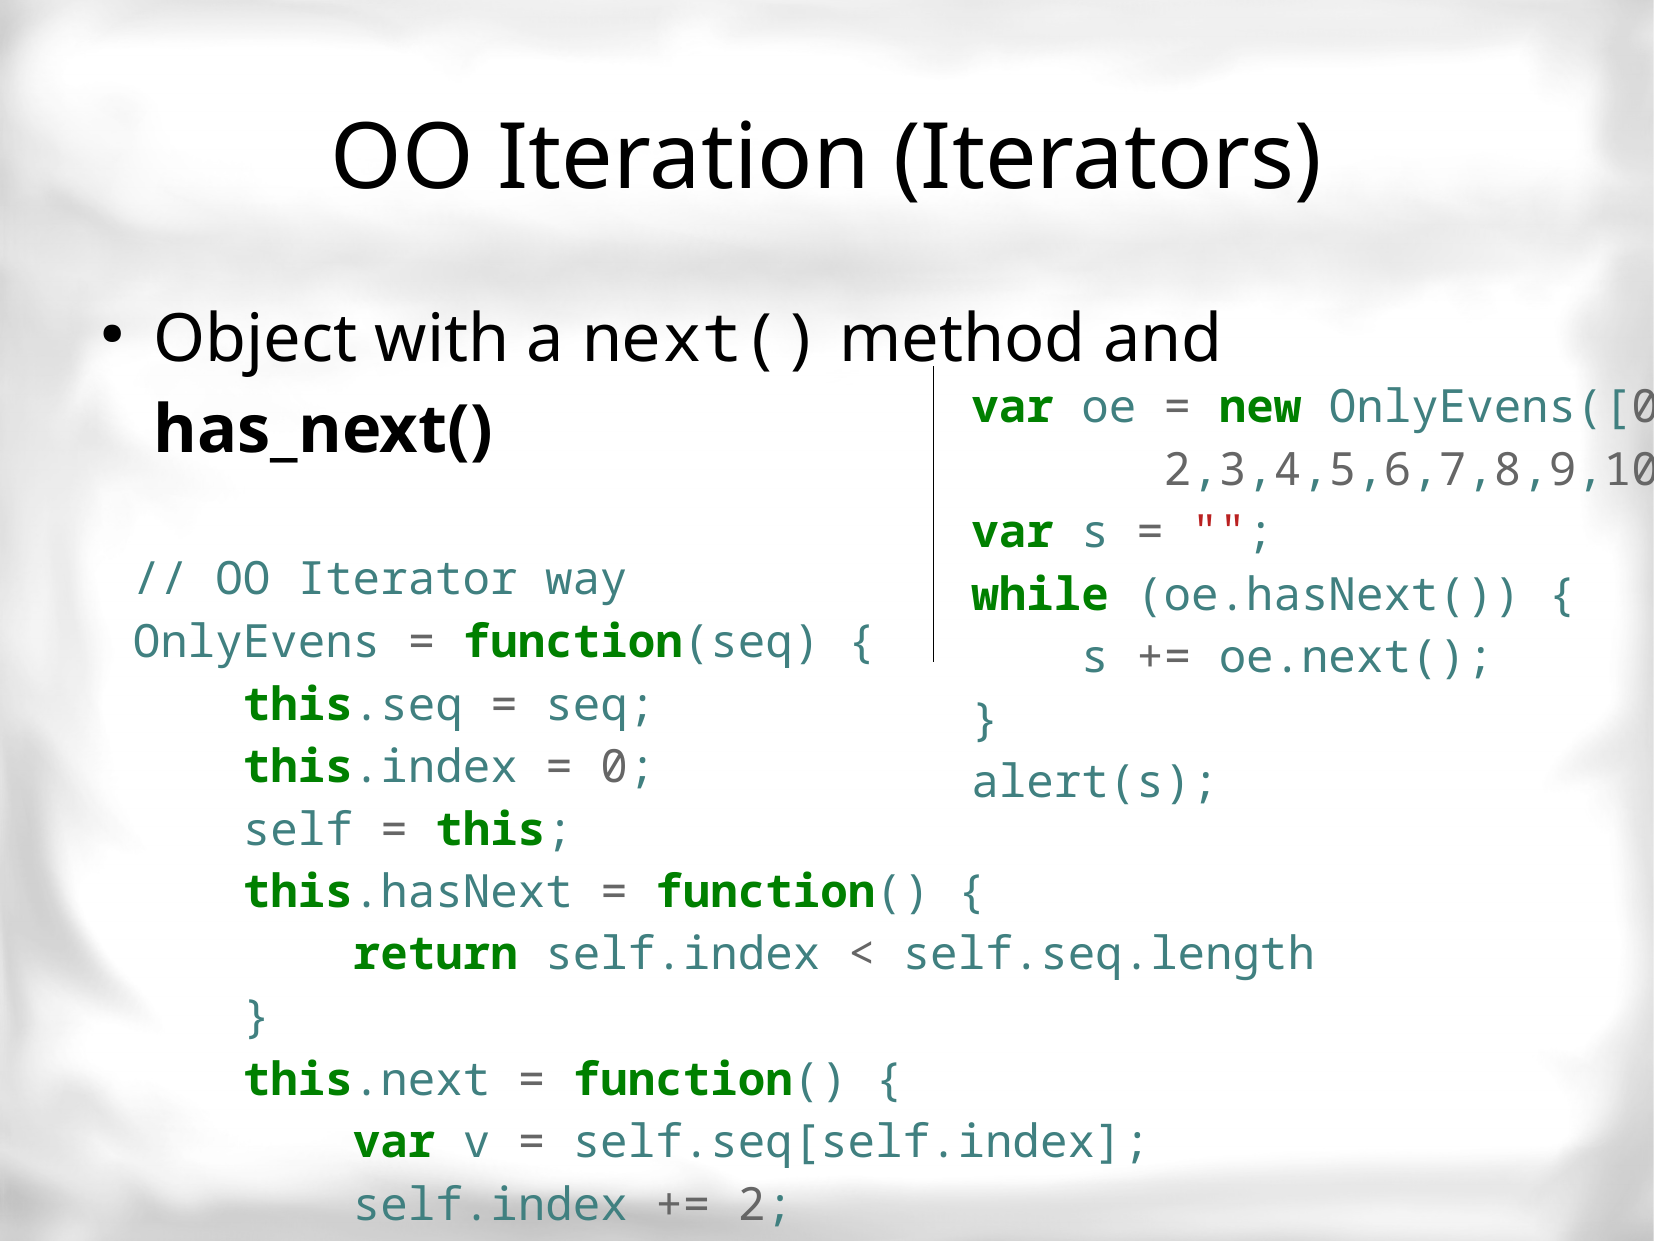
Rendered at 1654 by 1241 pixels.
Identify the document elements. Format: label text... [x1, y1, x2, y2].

picture [1640, 399, 1652, 419]
picture [0, 0, 1654, 1241]
picture [1638, 455, 1649, 475]
picture [1640, 462, 1652, 482]
picture [1638, 392, 1649, 412]
list Object with a next() method and has_next() [1137, 748, 1538, 1010]
text_box var oe = new OnlyEvens([0,1, 2,3,4,5,6,7,8,9,10]); var s = ""; while (oe.hasNext()) { s += oe.next(); } alert(s); [956, 366, 1630, 748]
list Object with a next() method and has_next() [82, 290, 1538, 1010]
title OO Iteration (Iterators) [82, 49, 1571, 257]
text_box // OO Iterator way OnlyEvens = function(seq) { this.seq = seq; this.index = 0; self = this; this.hasNext = function() { return self.index < self.seq.length } this.next = function() { var v = self.seq[self.index]; self.index += 2; return v; } }; [118, 413, 1137, 1241]
